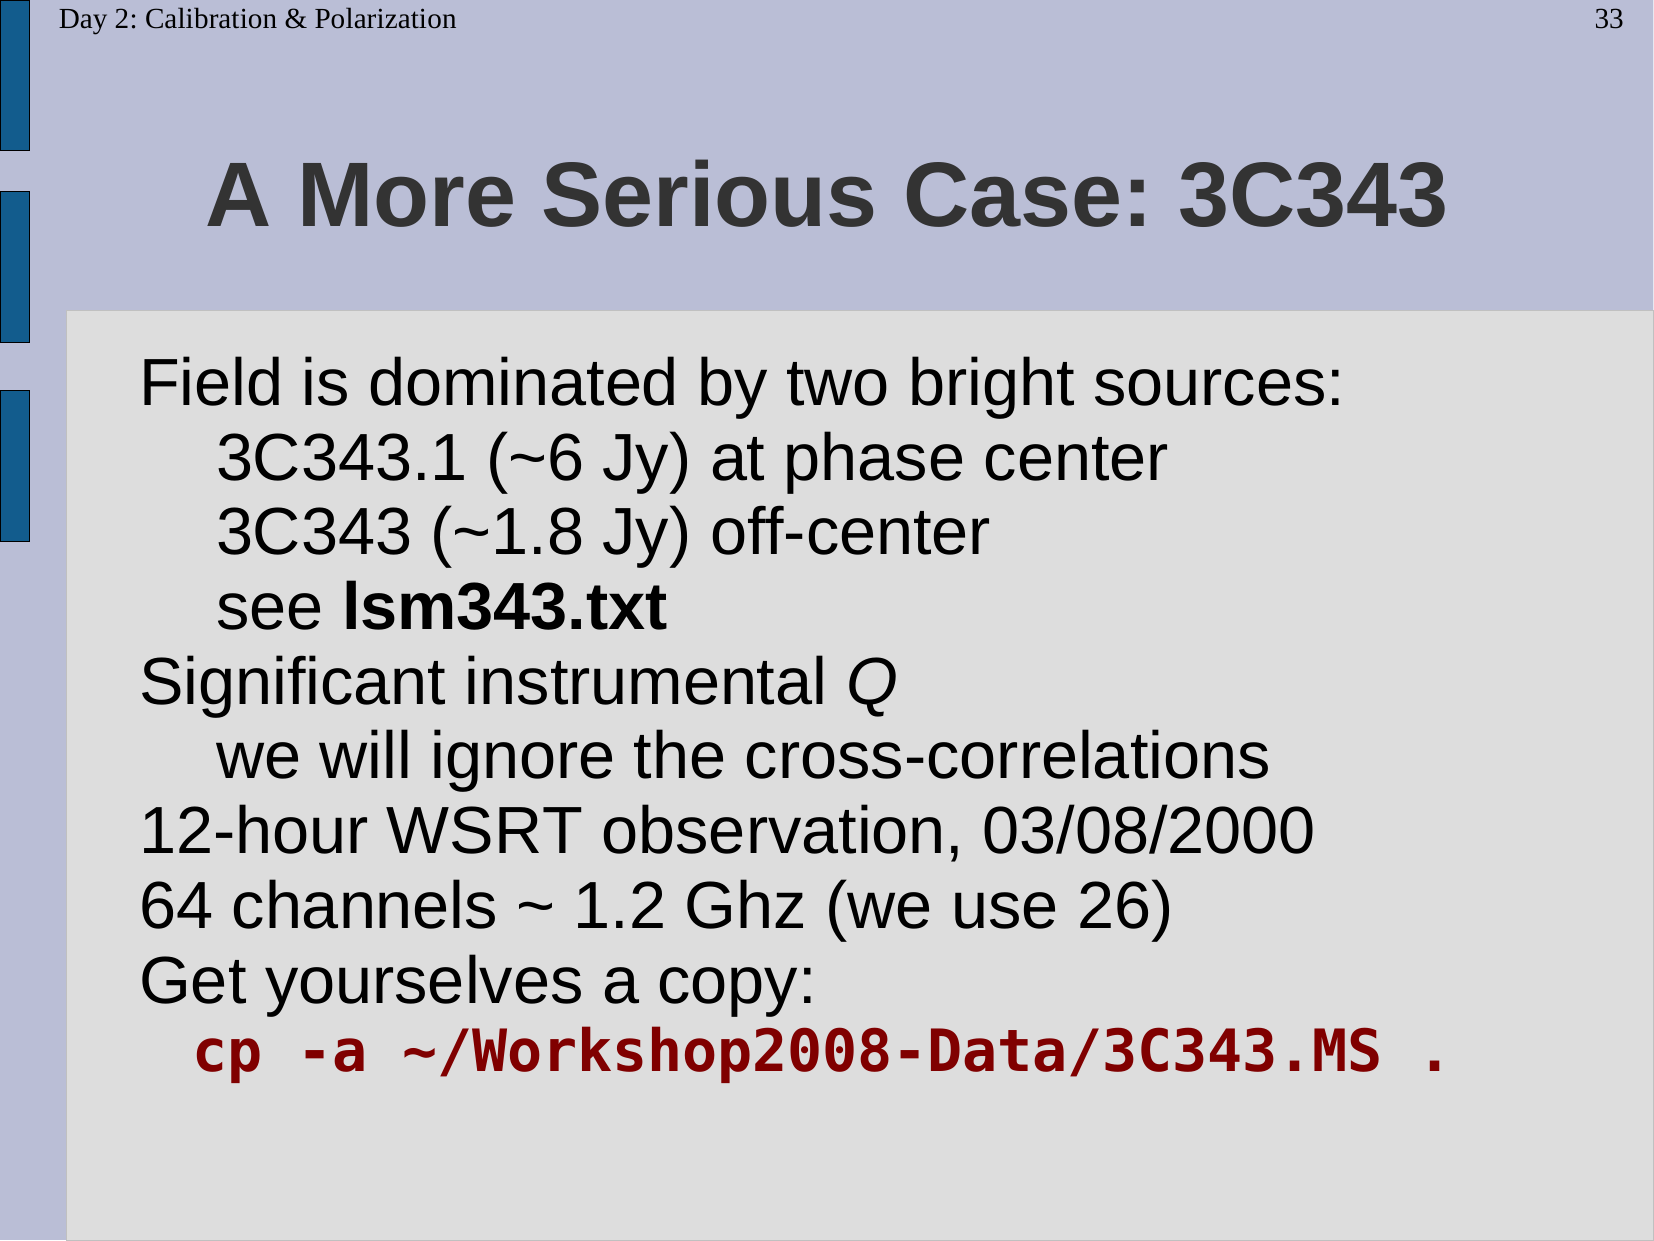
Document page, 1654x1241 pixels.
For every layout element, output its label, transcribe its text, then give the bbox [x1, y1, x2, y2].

title A More Serious Case: 3C343 [121, 98, 1534, 291]
list Field is dominated by two bright sources: 3C343.1 (~6 Jy) at phase center 3C343 (~1.8 Jy) off-center see lsm343.txt Significant instrumental Q we will ignore the cross-correlations 12-hour WSRT observation, 03/08/2000 64 channels ~ 1.2 Ghz (we use 26) Get yourselves a copy: cp -a ~/Workshop2008-Data/3C343.MS . [121, 344, 1625, 1171]
